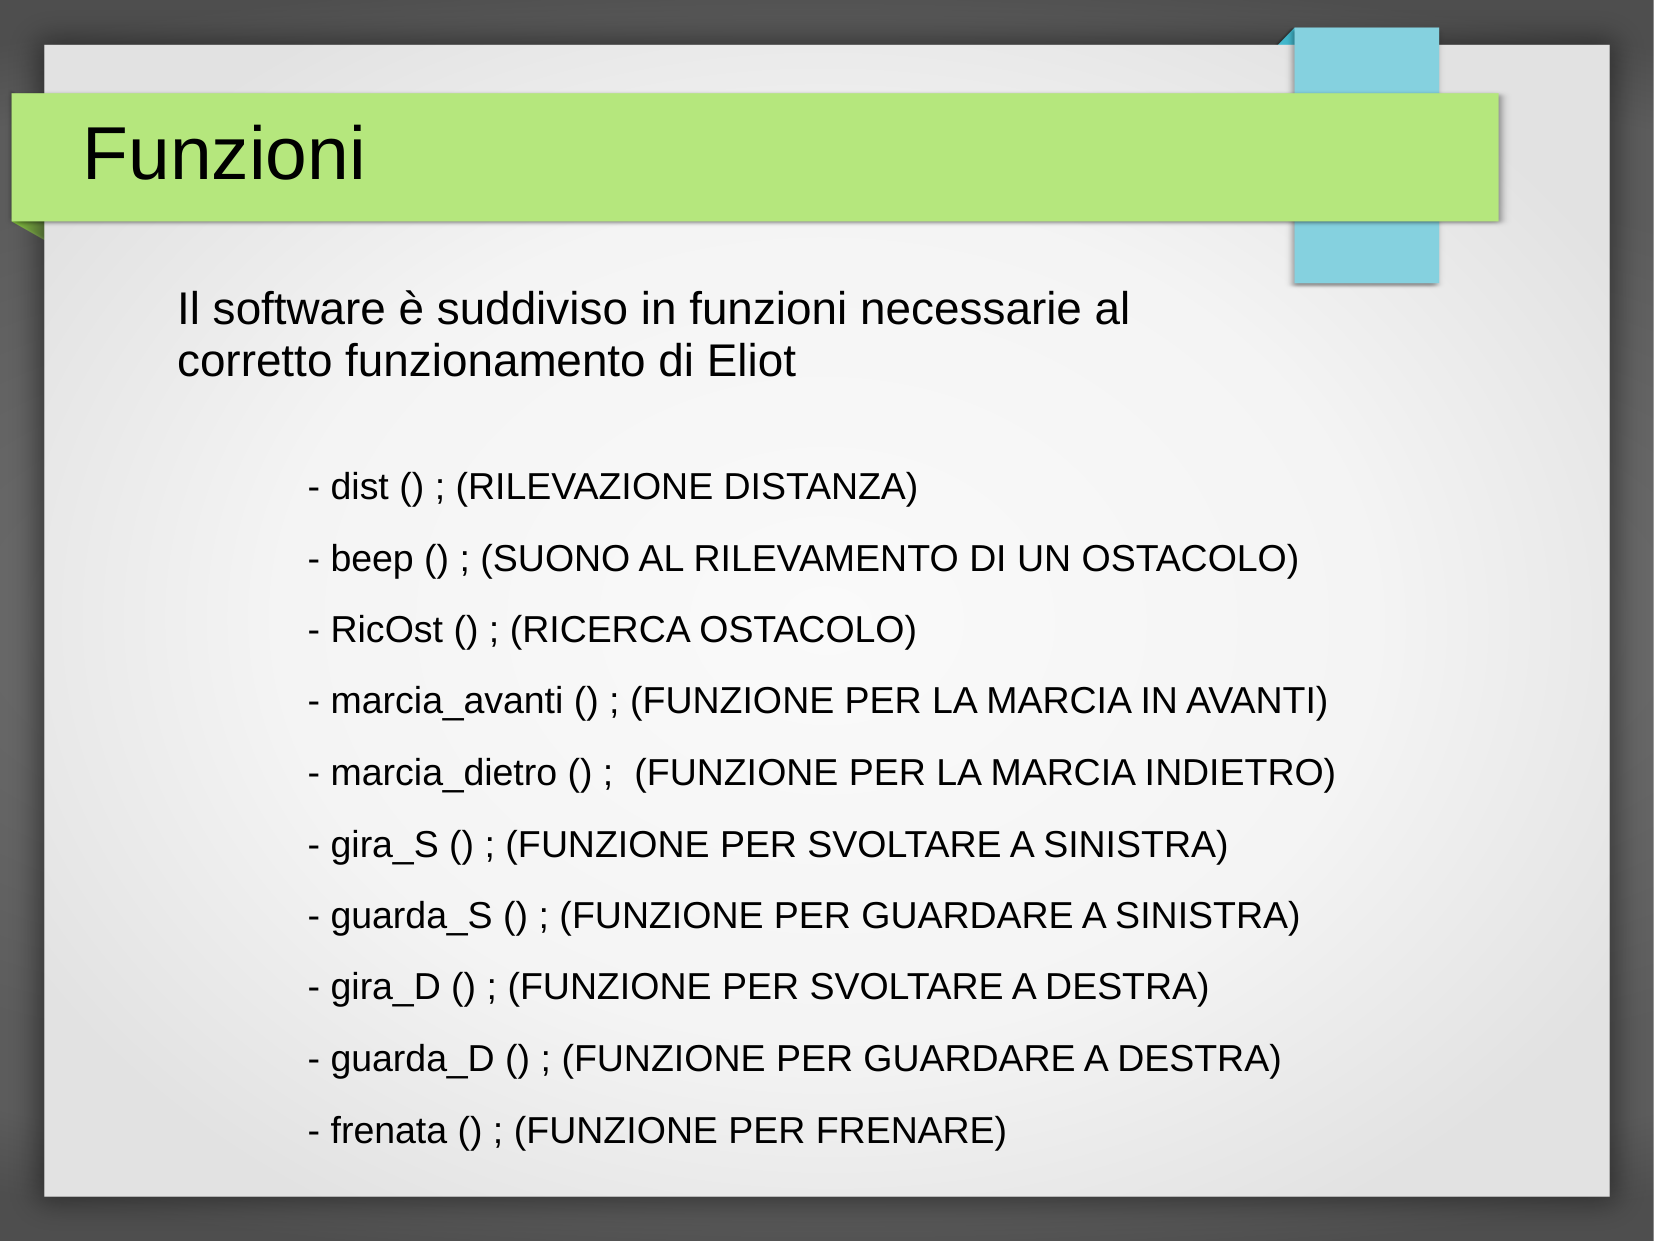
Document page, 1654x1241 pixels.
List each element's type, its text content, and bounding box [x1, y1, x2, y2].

list - dist () ; (RILEVAZIONE DISTANZA) - beep () ; (SUONO AL RILEVAMENTO DI UN OSTACOLO) - RicOst () ; (RICERCA OSTACOLO) - marcia_avanti () ; (FUNZIONE PER LA MARCIA IN AVANTI) - marcia_dietro () ; (FUNZIONE PER LA MARCIA INDIETRO) - gira_S () ; (FUNZIONE PER SVOLTARE A SINISTRA) - guarda_S () ; (FUNZIONE PER GUARDARE A SINISTRA) - gira_D () ; (FUNZIONE PER SVOLTARE A DESTRA) - guarda_D () ; (FUNZIONE PER GUARDARE A DESTRA) - frenata () ; (FUNZIONE PER FRENARE) [152, 465, 1453, 1139]
title Funzioni [82, 94, 1264, 213]
picture [0, 0, 1654, 1241]
text_box Il software è suddiviso in funzioni necessarie al corretto funzionamento di Eliot [106, 283, 1182, 438]
